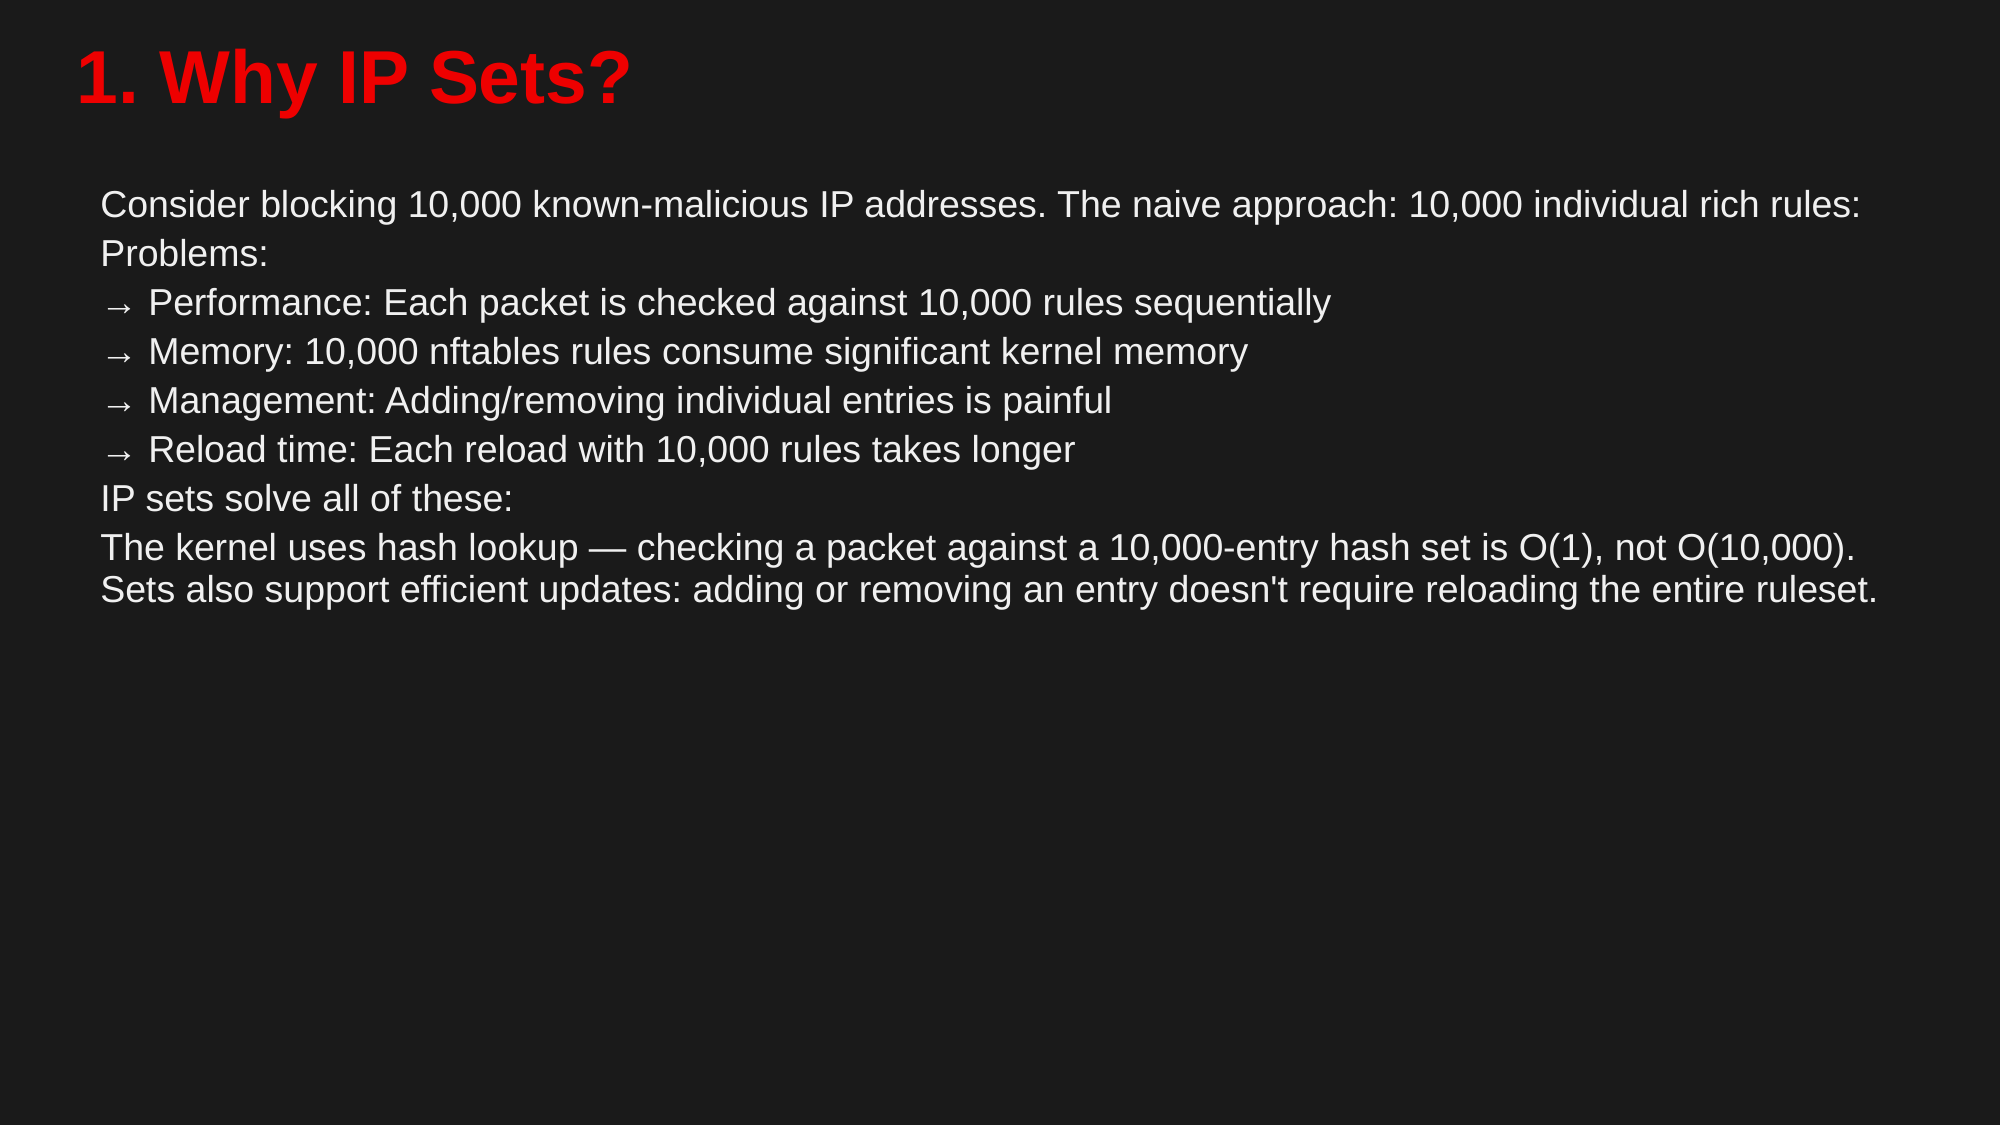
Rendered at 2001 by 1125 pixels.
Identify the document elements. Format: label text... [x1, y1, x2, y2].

text_box Consider blocking 10,000 known-malicious IP addresses. The naive approach: 10,000 individual rich rules: Problems: → Performance: Each packet is checked against 10,000 rules sequentially → Memory: 10,000 nftables rules consume significant kernel memory → Management: Adding/removing individual entries is painful → Reload time: Each reload with 10,000 rules takes longer IP sets solve all of these: The kernel uses hash lookup — checking a packet against a 10,000-entry hash set is O(1), not O(10,000). Sets also support efficient updates: adding or removing an entry doesn't require reloading the entire ruleset. [59, 171, 1942, 1087]
text_box 1. Why IP Sets? [59, 23, 1942, 154]
